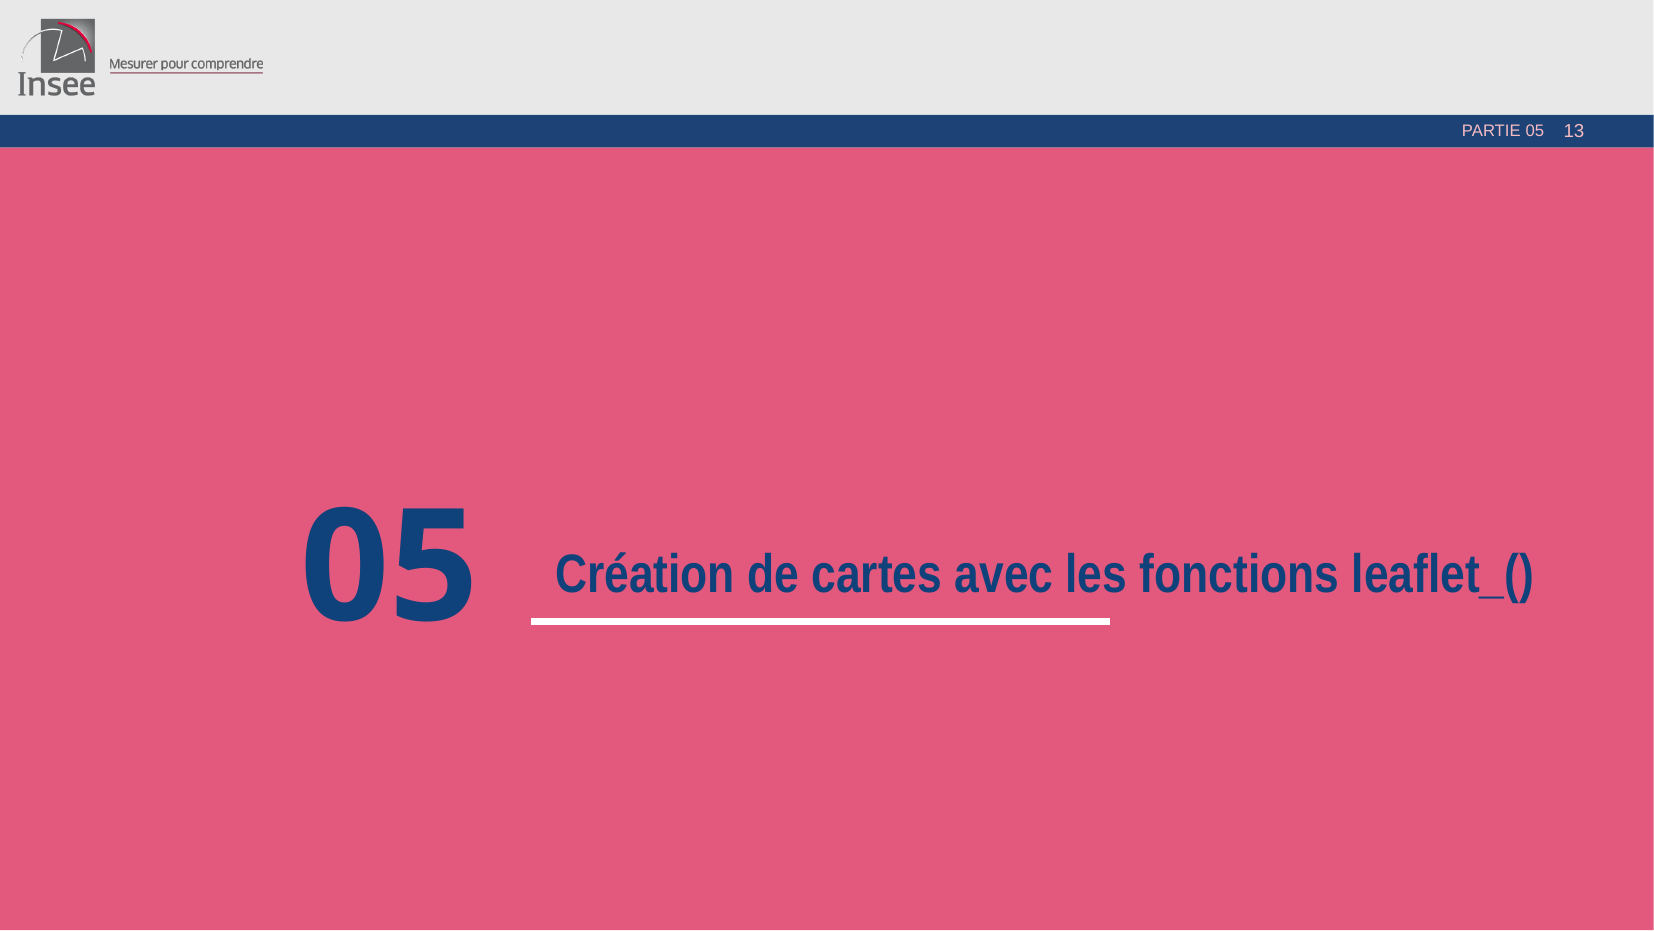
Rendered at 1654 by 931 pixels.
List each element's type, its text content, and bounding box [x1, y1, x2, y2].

picture [14, 0, 263, 99]
title Création de cartes avec les fonctions leaflet_() [526, 446, 1536, 605]
text_box PARTIE 05 [1311, 114, 1560, 148]
text_box 05 [253, 422, 526, 697]
